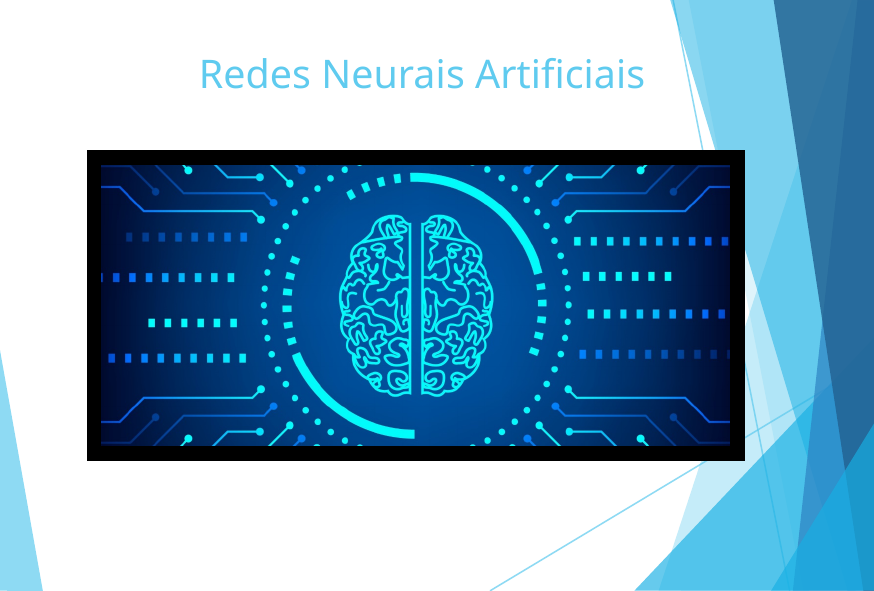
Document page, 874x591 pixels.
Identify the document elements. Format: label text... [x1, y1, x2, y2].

title Redes Neurais Artificiais [183, 42, 874, 92]
picture [101, 165, 731, 447]
